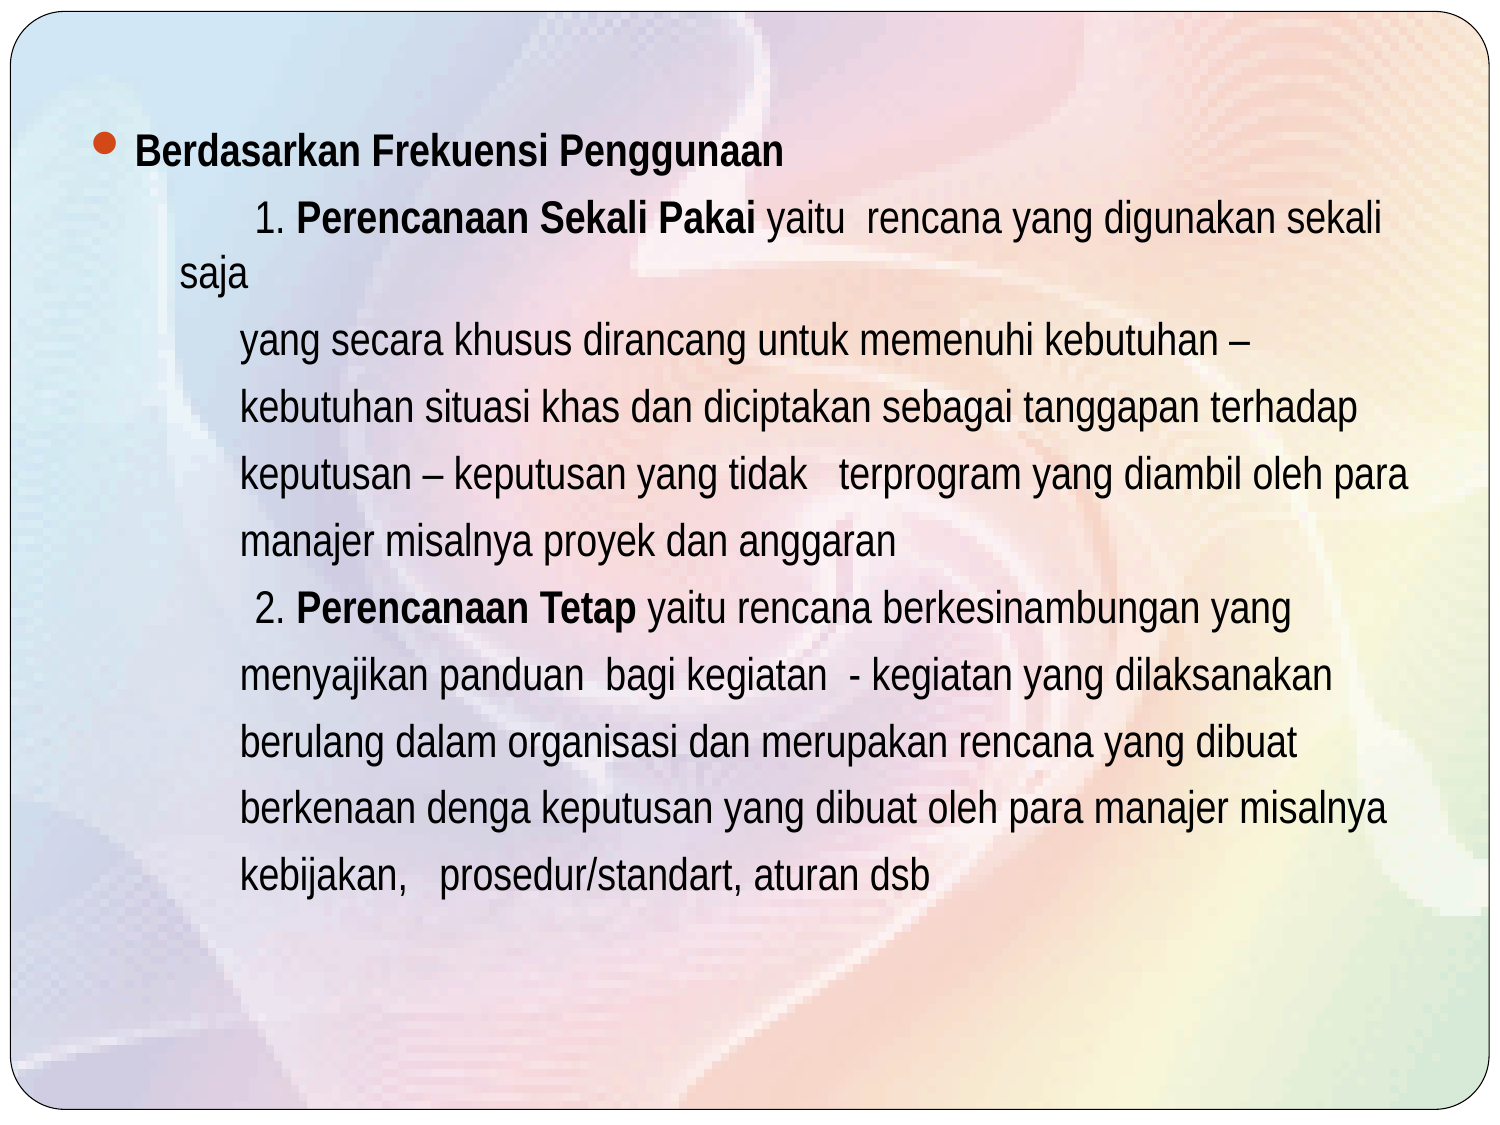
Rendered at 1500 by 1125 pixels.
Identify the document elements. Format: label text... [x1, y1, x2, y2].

list Berdasarkan Frekuensi Penggunaan 1. Perencanaan Sekali Pakai yaitu rencana yang digunakan sekali saja yang secara khusus dirancang untuk memenuhi kebutuhan – kebutuhan situasi khas dan diciptakan sebagai tanggapan terhadap keputusan – keputusan yang tidak terprogram yang diambil oleh para manajer misalnya proyek dan anggaran 2. Perencanaan Tetap yaitu rencana berkesinambungan yang menyajikan panduan bagi kegiatan - kegiatan yang dilaksanakan berulang dalam organisasi dan merupakan rencana yang dibuat berkenaan denga keputusan yang dibuat oleh para manajer misalnya kebijakan, prosedur/standart, aturan dsb [75, 113, 1436, 1047]
